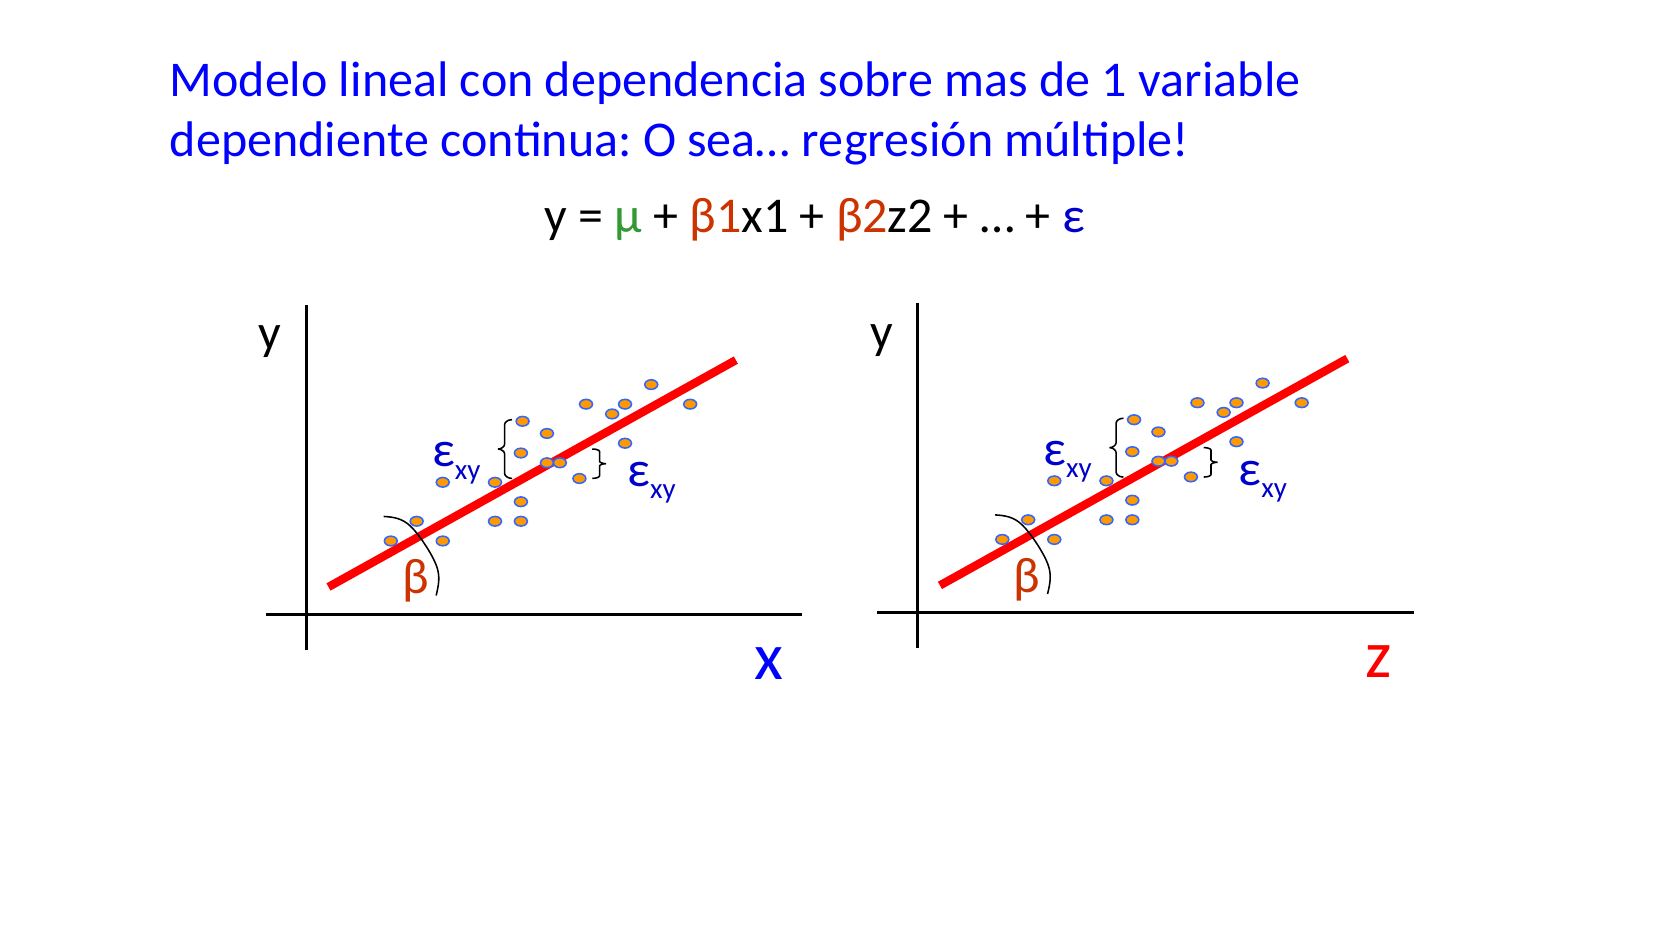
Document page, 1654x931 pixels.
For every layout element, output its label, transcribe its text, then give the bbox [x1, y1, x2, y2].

text_box [516, 416, 530, 427]
text_box [1056, 534, 1061, 544]
text_box [1127, 414, 1141, 425]
text_box x [739, 604, 799, 701]
text_box [1021, 514, 1035, 525]
text_box [1295, 397, 1309, 408]
text_box [1230, 397, 1243, 408]
text_box [410, 516, 424, 527]
text_box z [1350, 603, 1407, 699]
text_box εxy [1028, 407, 1107, 492]
text_box [1190, 397, 1204, 408]
text_box Modelo lineal con dependencia sobre mas de 1 variable dependiente continua: O sea… regresión múltiple! [154, 38, 1576, 175]
text_box εxy [1224, 427, 1303, 511]
text_box y [243, 292, 297, 368]
text_box [618, 399, 632, 410]
text_box [488, 516, 502, 527]
text_box [683, 399, 697, 410]
text_box [496, 477, 502, 487]
text_box [579, 399, 593, 410]
text_box [514, 496, 528, 507]
text_box εxy [417, 409, 496, 493]
text_box [1151, 456, 1178, 467]
text_box [540, 457, 567, 468]
text_box [444, 536, 450, 546]
text_box [514, 448, 528, 458]
text_box [1256, 378, 1270, 388]
text_box [572, 473, 586, 484]
text_box [1099, 514, 1113, 525]
text_box [605, 409, 619, 419]
text_box [1107, 476, 1113, 486]
text_box [1125, 514, 1139, 525]
text_box β [387, 536, 444, 612]
text_box y = µ + β1x1 + β2z2 + … + ε [529, 174, 1347, 250]
text_box εxy [612, 428, 691, 513]
text_box [1125, 446, 1139, 457]
text_box [1184, 472, 1198, 482]
text_box [1217, 407, 1231, 418]
text_box [514, 516, 528, 527]
text_box [540, 428, 554, 439]
text_box [1151, 427, 1165, 437]
text_box β [998, 534, 1056, 611]
text_box [1125, 495, 1139, 506]
text_box y [855, 290, 908, 367]
text_box [644, 379, 658, 390]
